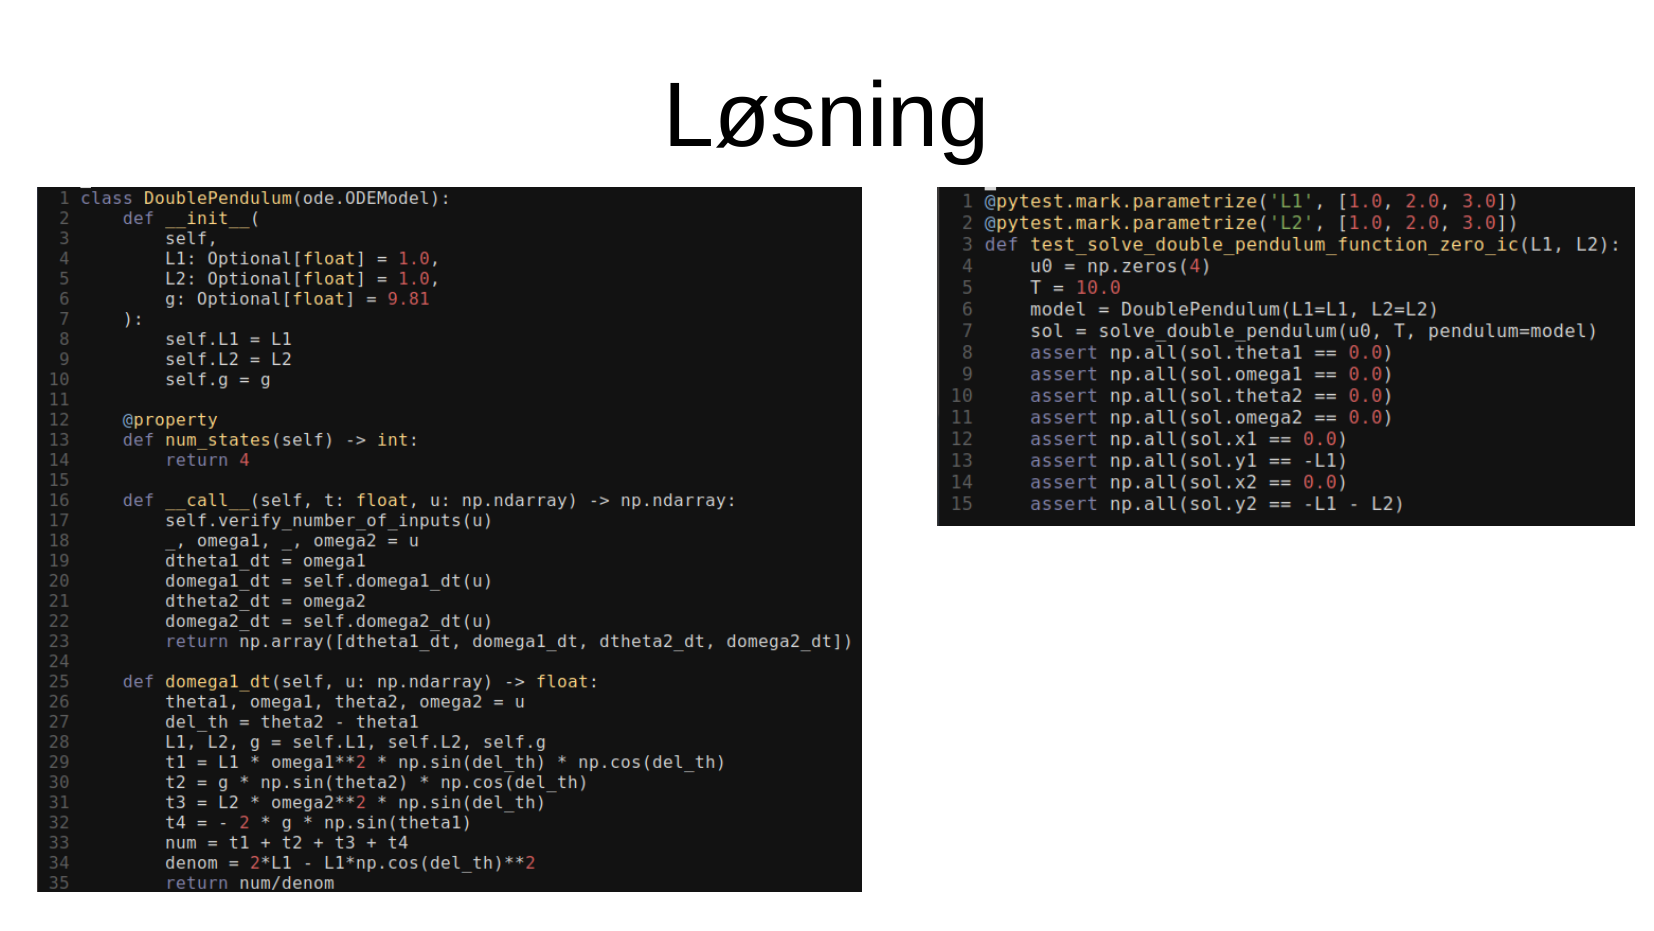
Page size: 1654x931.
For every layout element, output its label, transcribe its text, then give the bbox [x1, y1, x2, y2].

title Løsning [82, 37, 1571, 193]
picture [37, 187, 862, 892]
picture [937, 187, 1635, 526]
